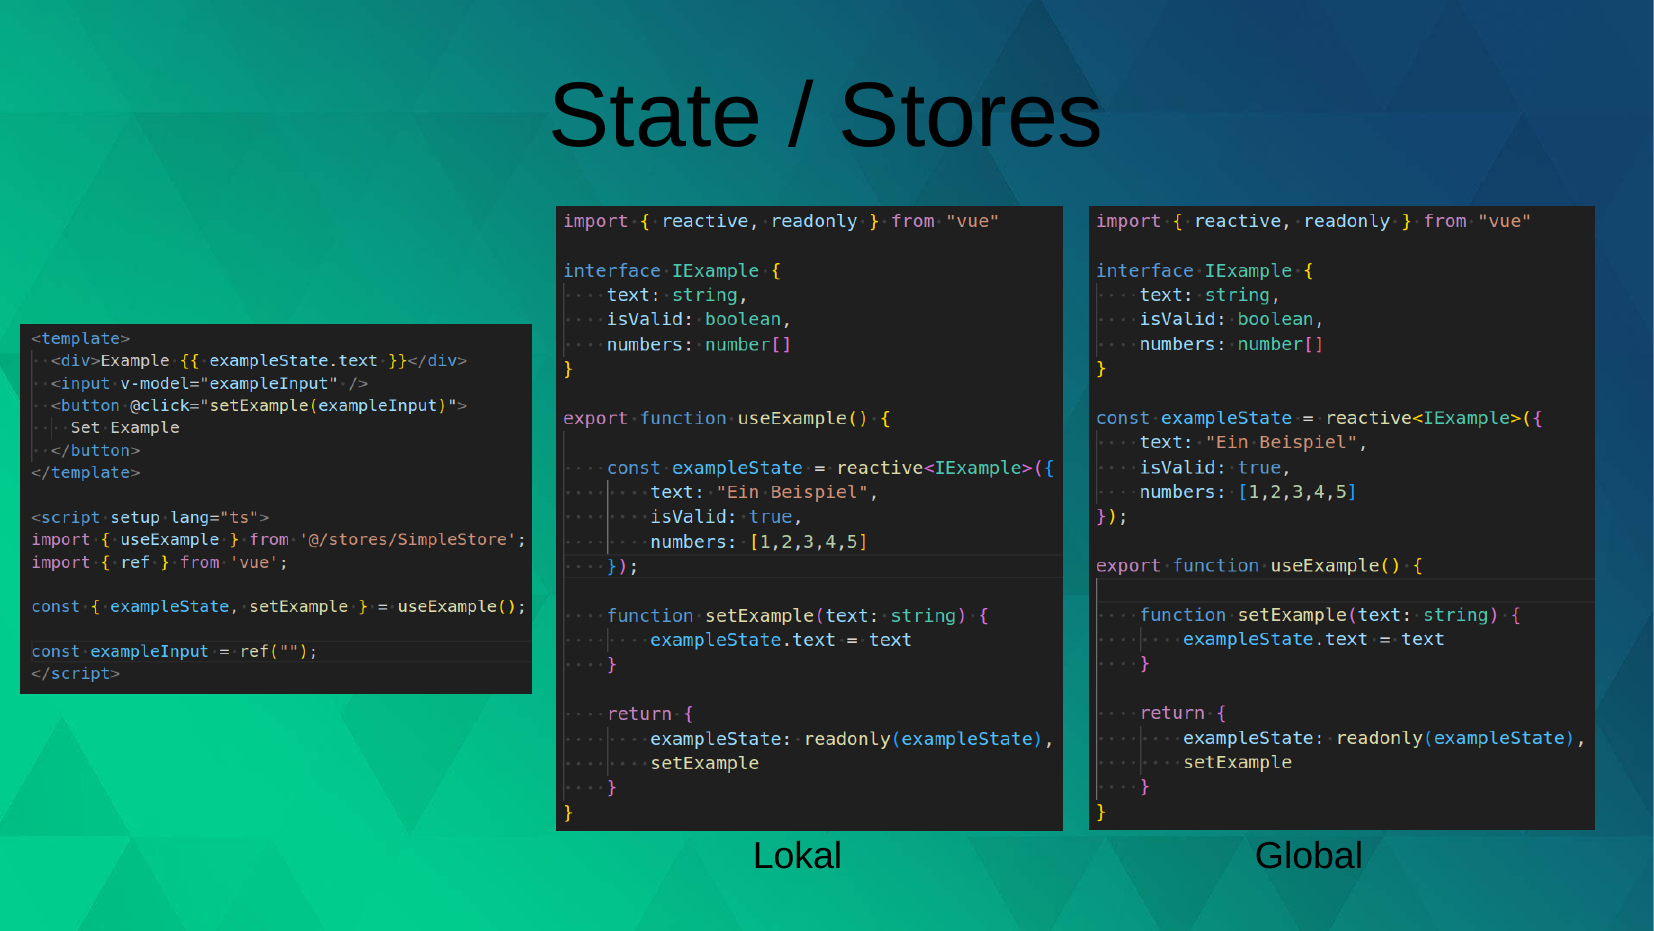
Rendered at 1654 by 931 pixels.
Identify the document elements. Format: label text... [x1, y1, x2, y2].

text_box Lokal [738, 826, 886, 886]
title State / Stores [82, 37, 1571, 193]
text_box Global [1240, 826, 1388, 886]
picture [0, 0, 1654, 931]
